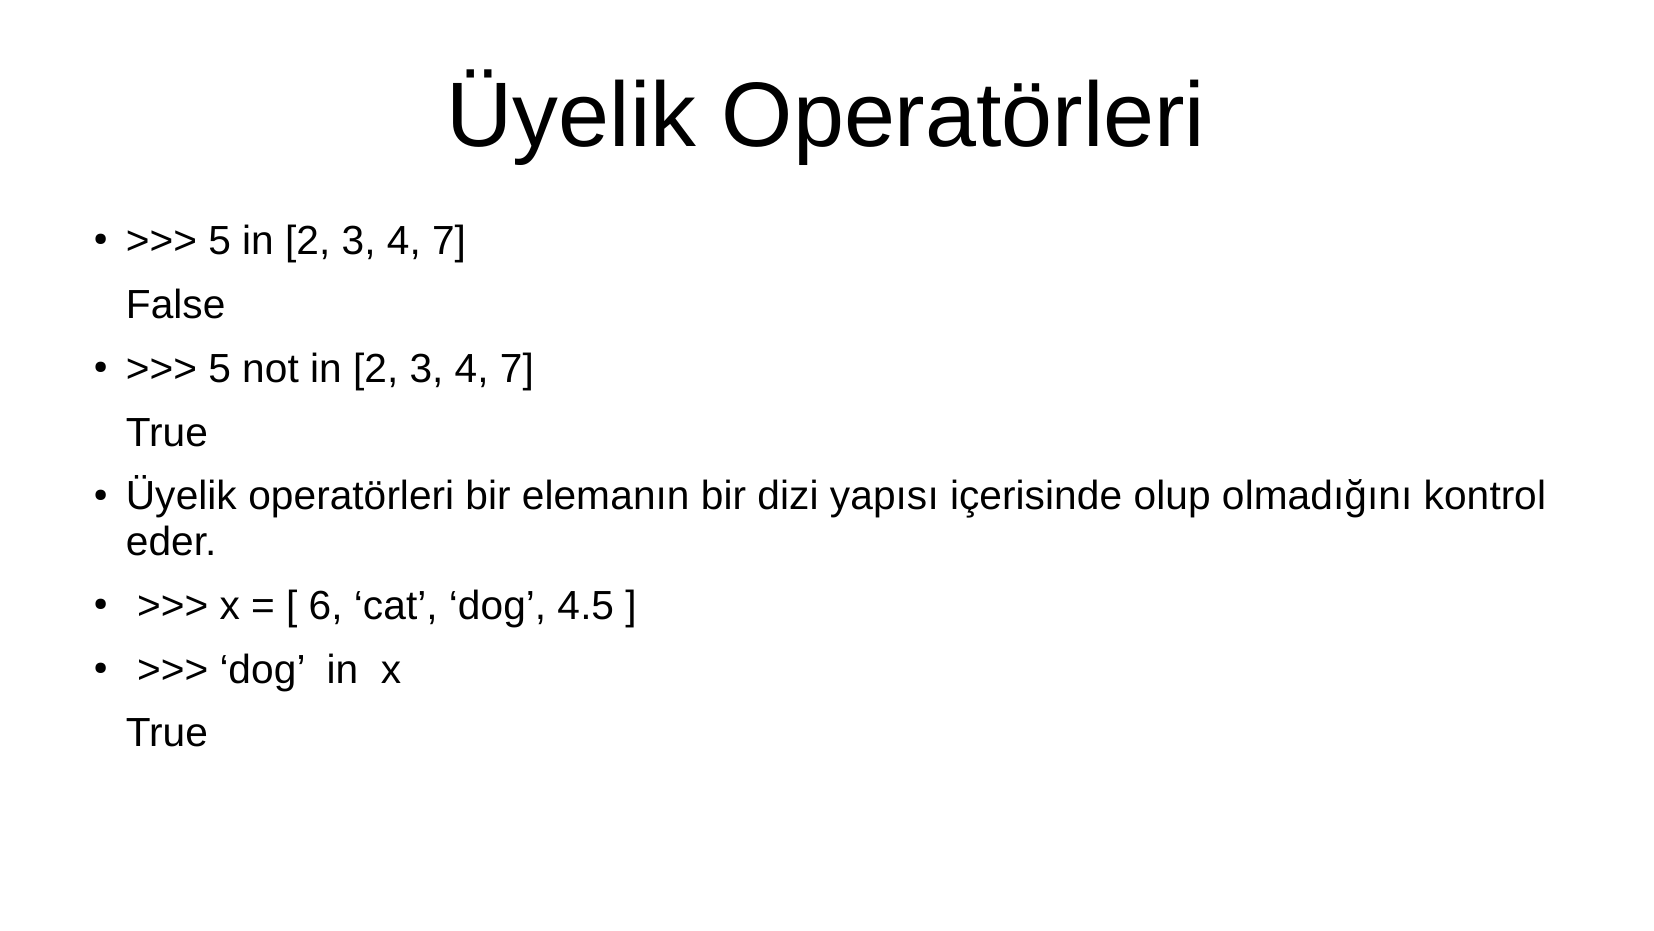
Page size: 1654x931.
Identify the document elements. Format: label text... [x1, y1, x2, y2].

list >>> 5 in [2, 3, 4, 7] False >>> 5 not in [2, 3, 4, 7] True Üyelik operatörleri bir elemanın bir dizi yapısı içerisinde olup olmadığını kontrol eder. >>> x = [ 6, ‘cat’, ‘dog’, 4.5 ] >>> ‘dog’ in x True [82, 217, 1571, 758]
title Üyelik Operatörleri [82, 37, 1571, 193]
